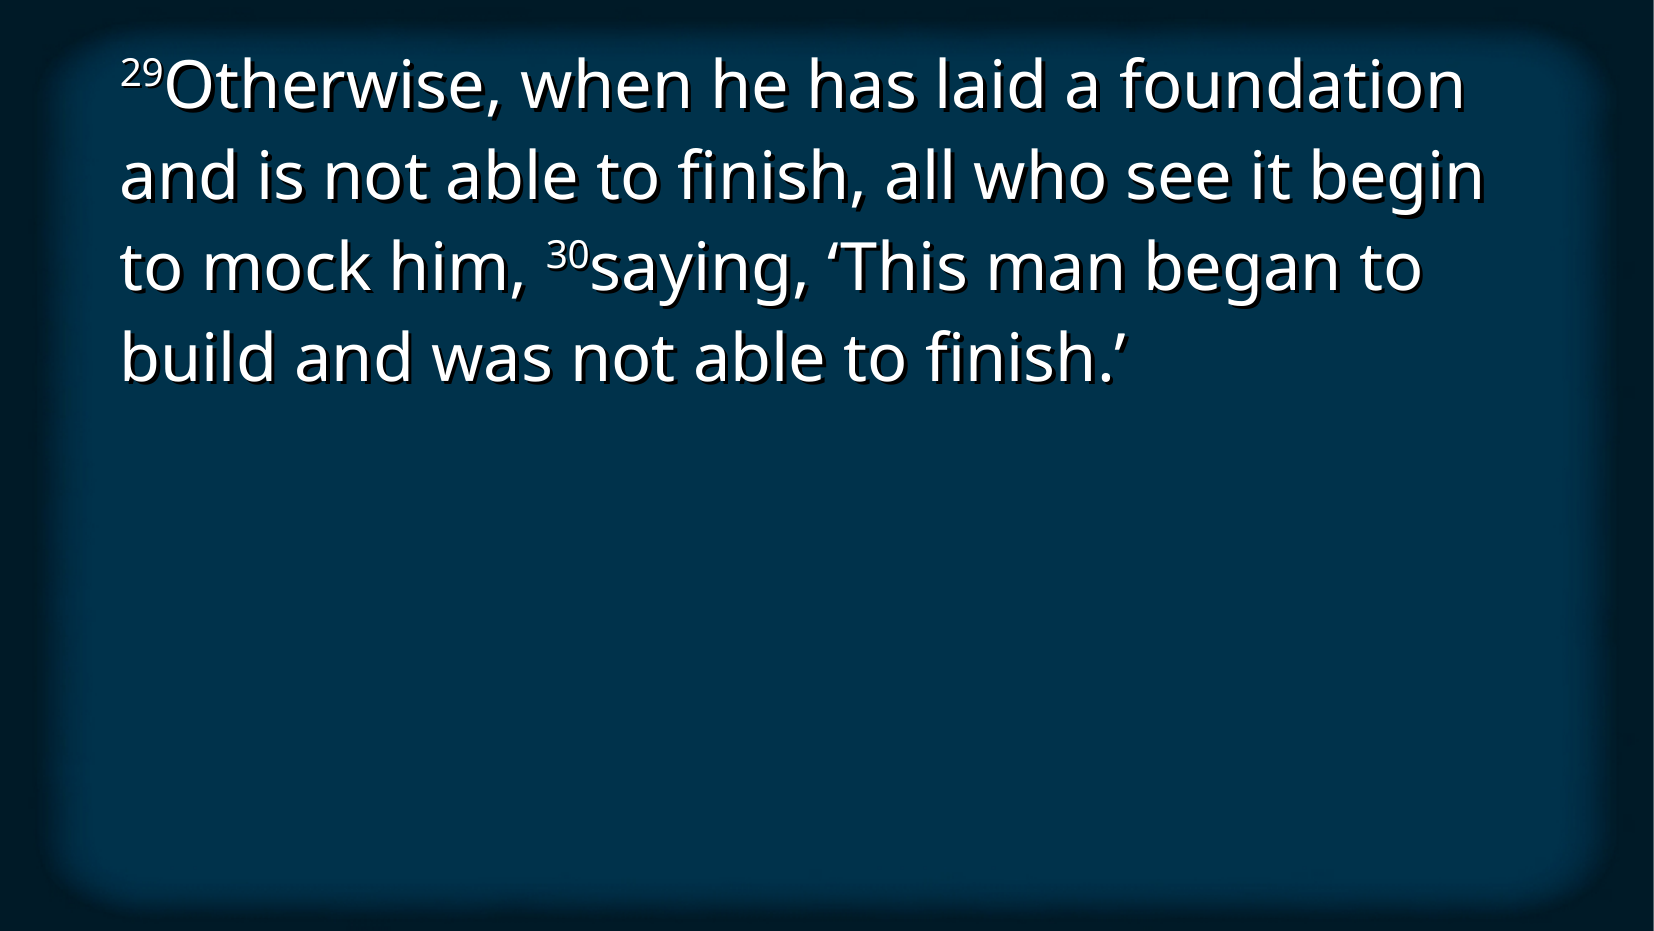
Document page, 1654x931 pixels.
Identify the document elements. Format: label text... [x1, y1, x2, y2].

picture [0, 0, 1654, 931]
text_box 29Otherwise, when he has laid a foundation and is not able to finish, all who see it begin to mock him, 30saying, ‘This man began to build and was not able to finish.’ [105, 30, 1561, 400]
